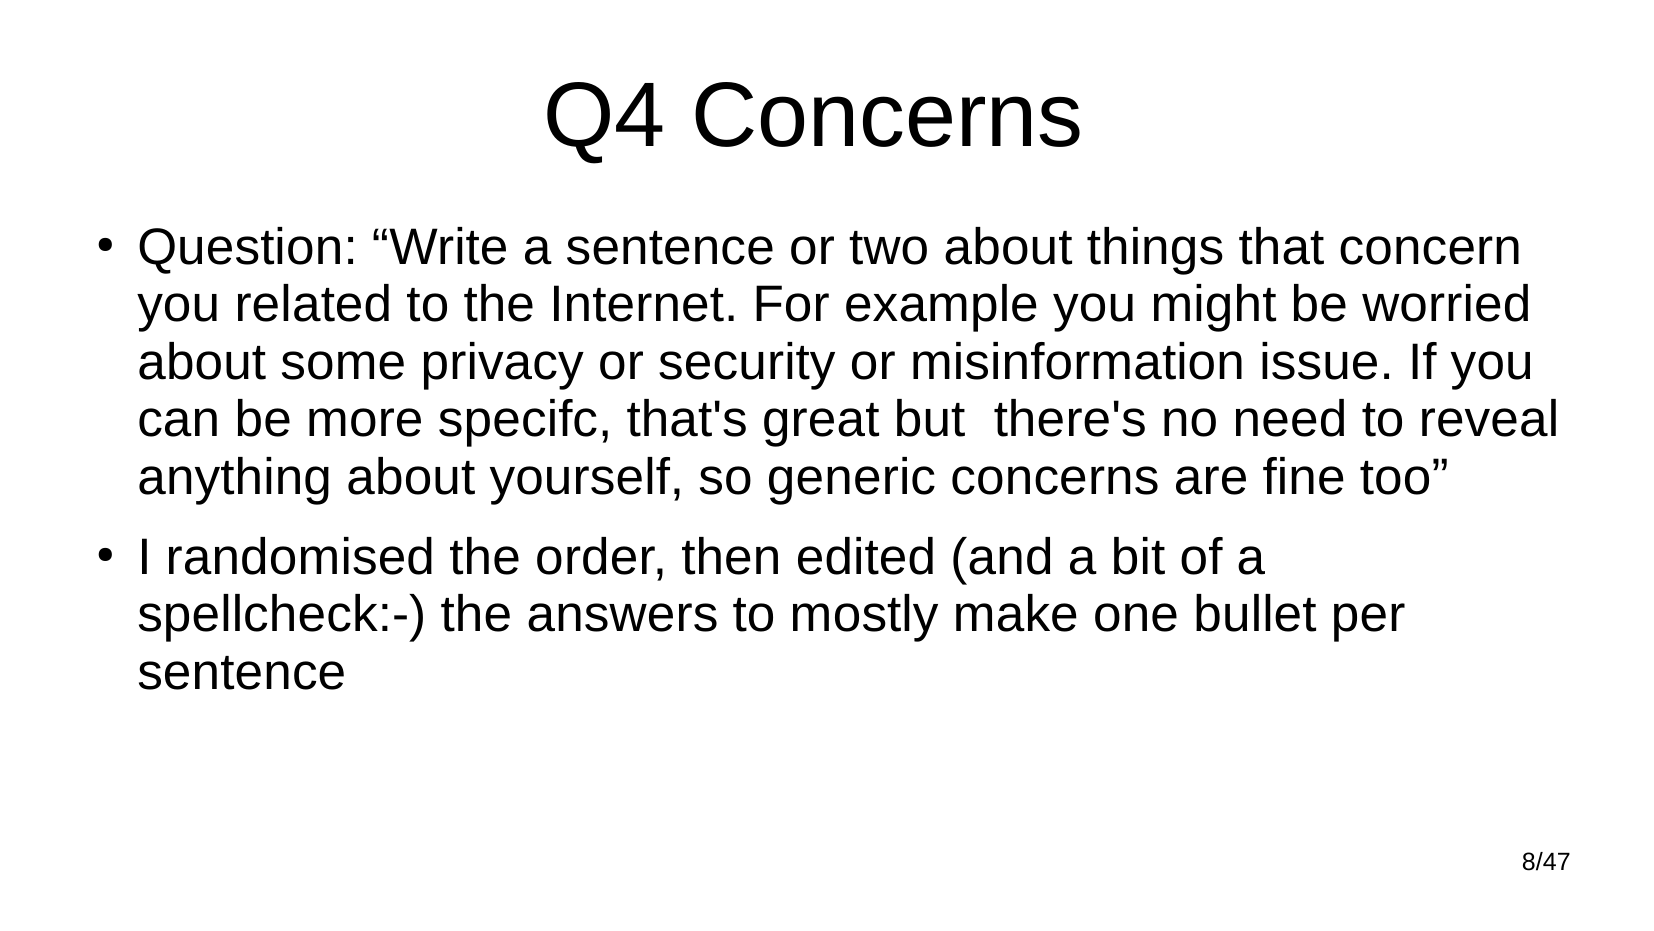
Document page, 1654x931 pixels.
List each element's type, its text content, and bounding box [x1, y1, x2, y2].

title Q4 Concerns [82, 37, 1571, 193]
list Question: “Write a sentence or two about things that concern you related to the Internet. For example you might be worried about some privacy or security or misinformation issue. If you can be more specifc, that's great but there's no need to reveal anything about yourself, so generic concerns are fine too” I randomised the order, then edited (and a bit of a spellcheck:-) the answers to mostly make one bullet per sentence [82, 217, 1571, 758]
